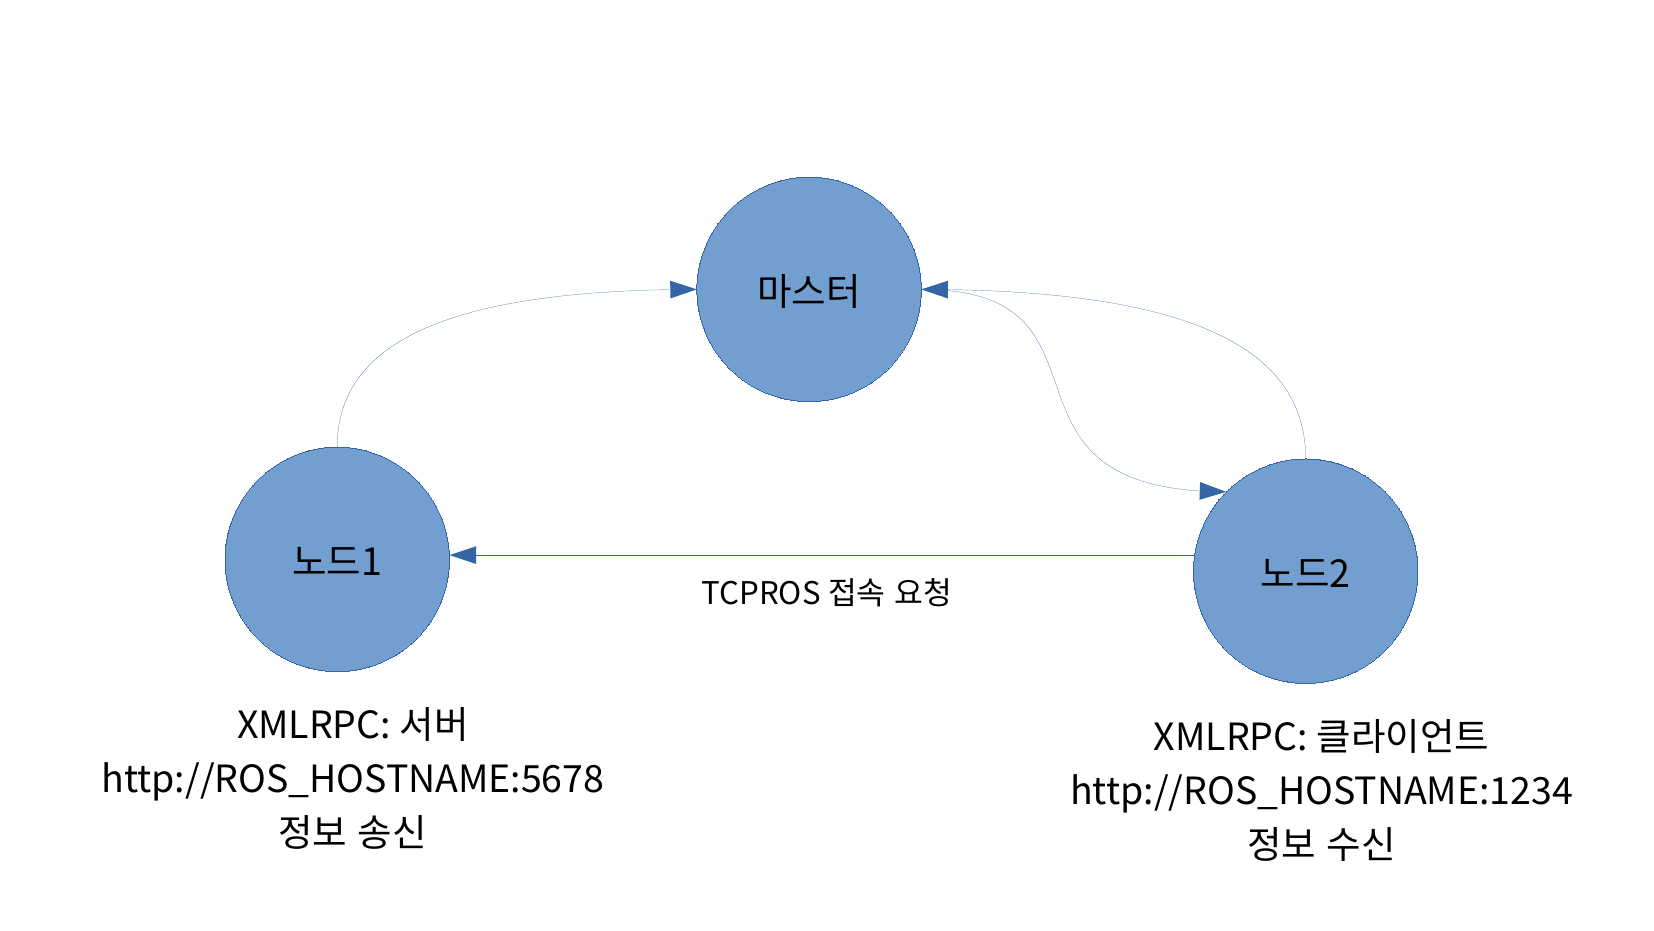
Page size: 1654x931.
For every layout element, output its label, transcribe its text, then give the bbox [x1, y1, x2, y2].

text_box XMLRPC: 클라이언트 http://ROS_HOSTNAME:1234 정보 수신 [1215, 758, 1428, 818]
text_box 노드1 [225, 447, 450, 672]
text_box XMLRPC: 서버 http://ROS_HOSTNAME:5678 정보 송신 [246, 746, 460, 806]
text_box TCPROS 접속 요청 [720, 561, 934, 621]
text_box 노드2 [1193, 458, 1418, 684]
text_box 마스터 [696, 177, 922, 402]
